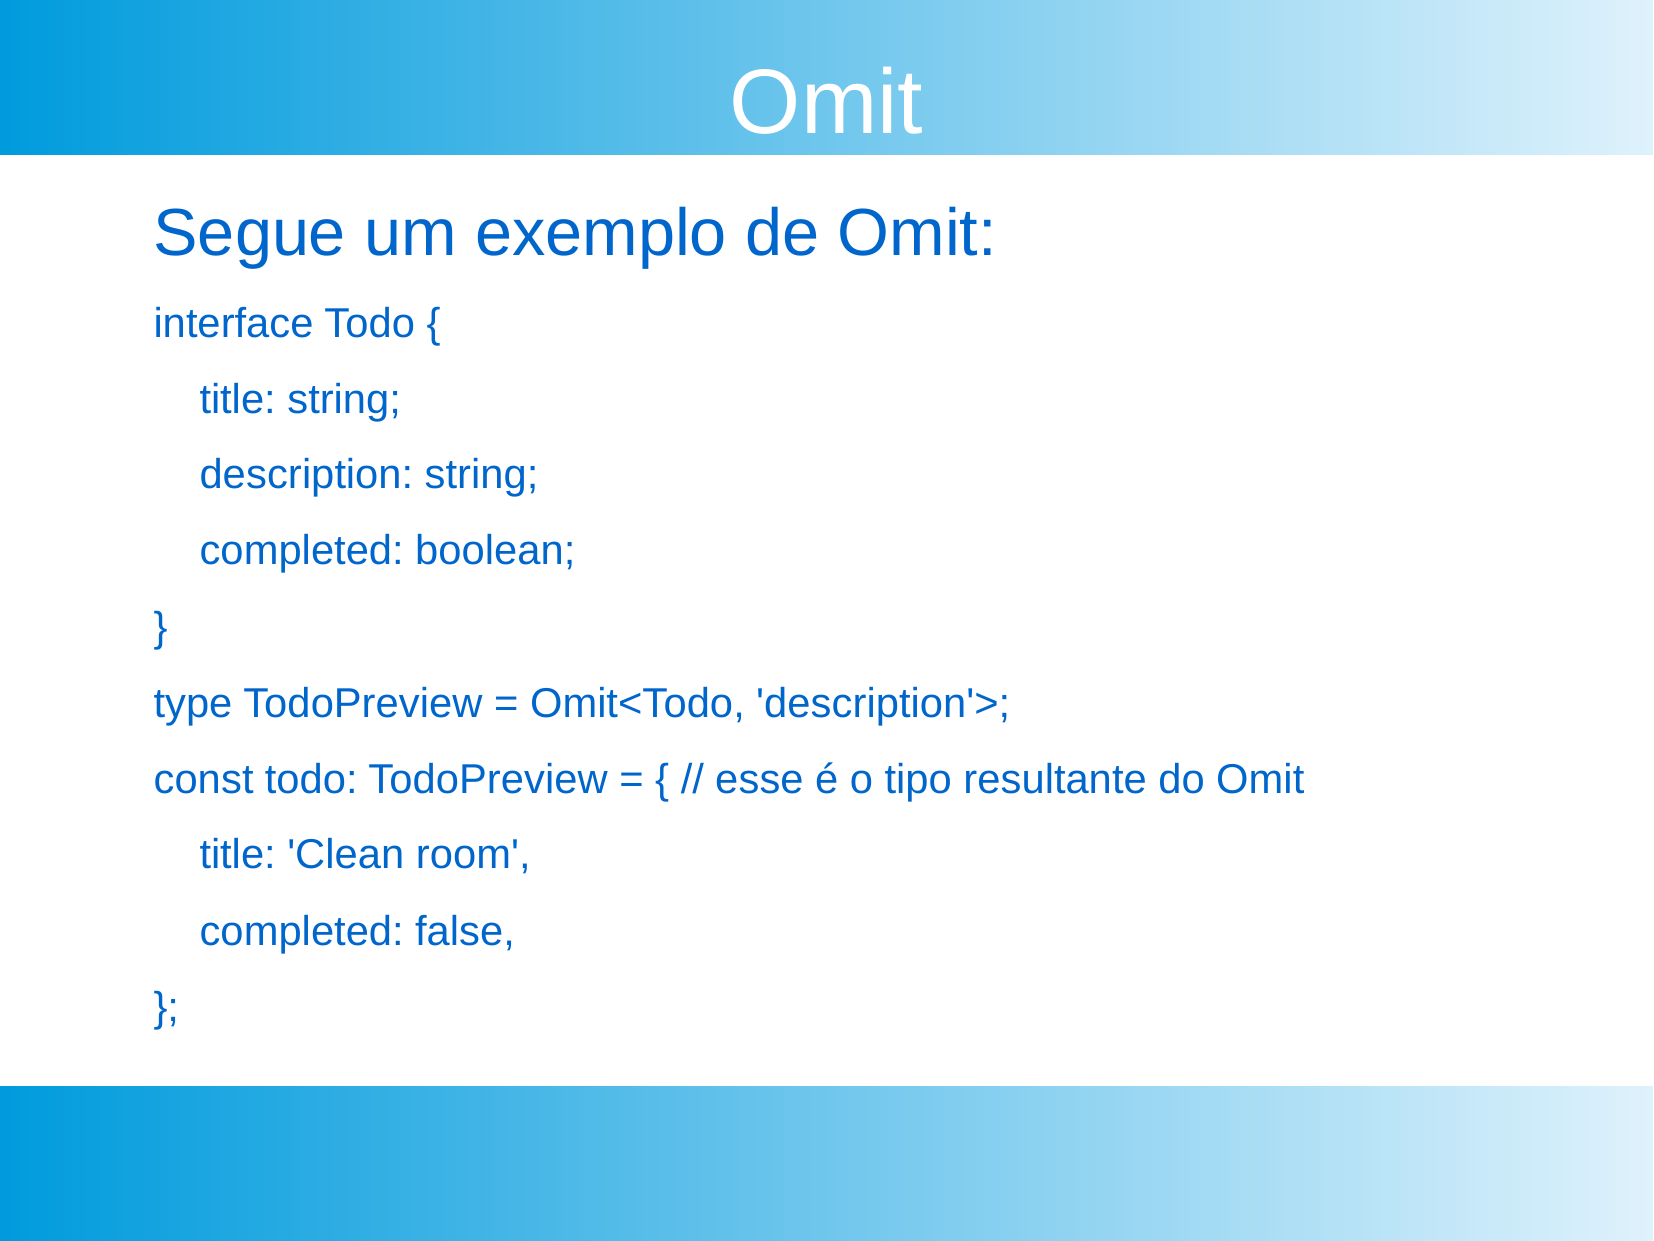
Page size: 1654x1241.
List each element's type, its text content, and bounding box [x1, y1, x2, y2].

title Omit [82, 49, 1571, 155]
list Segue um exemplo de Omit: interface Todo { title: string; description: string; completed: boolean; } type TodoPreview = Omit<Todo, 'description'>; const todo: TodoPreview = { // esse é o tipo resultante do Omit title: 'Clean room', completed: false, }; [82, 195, 1571, 1010]
